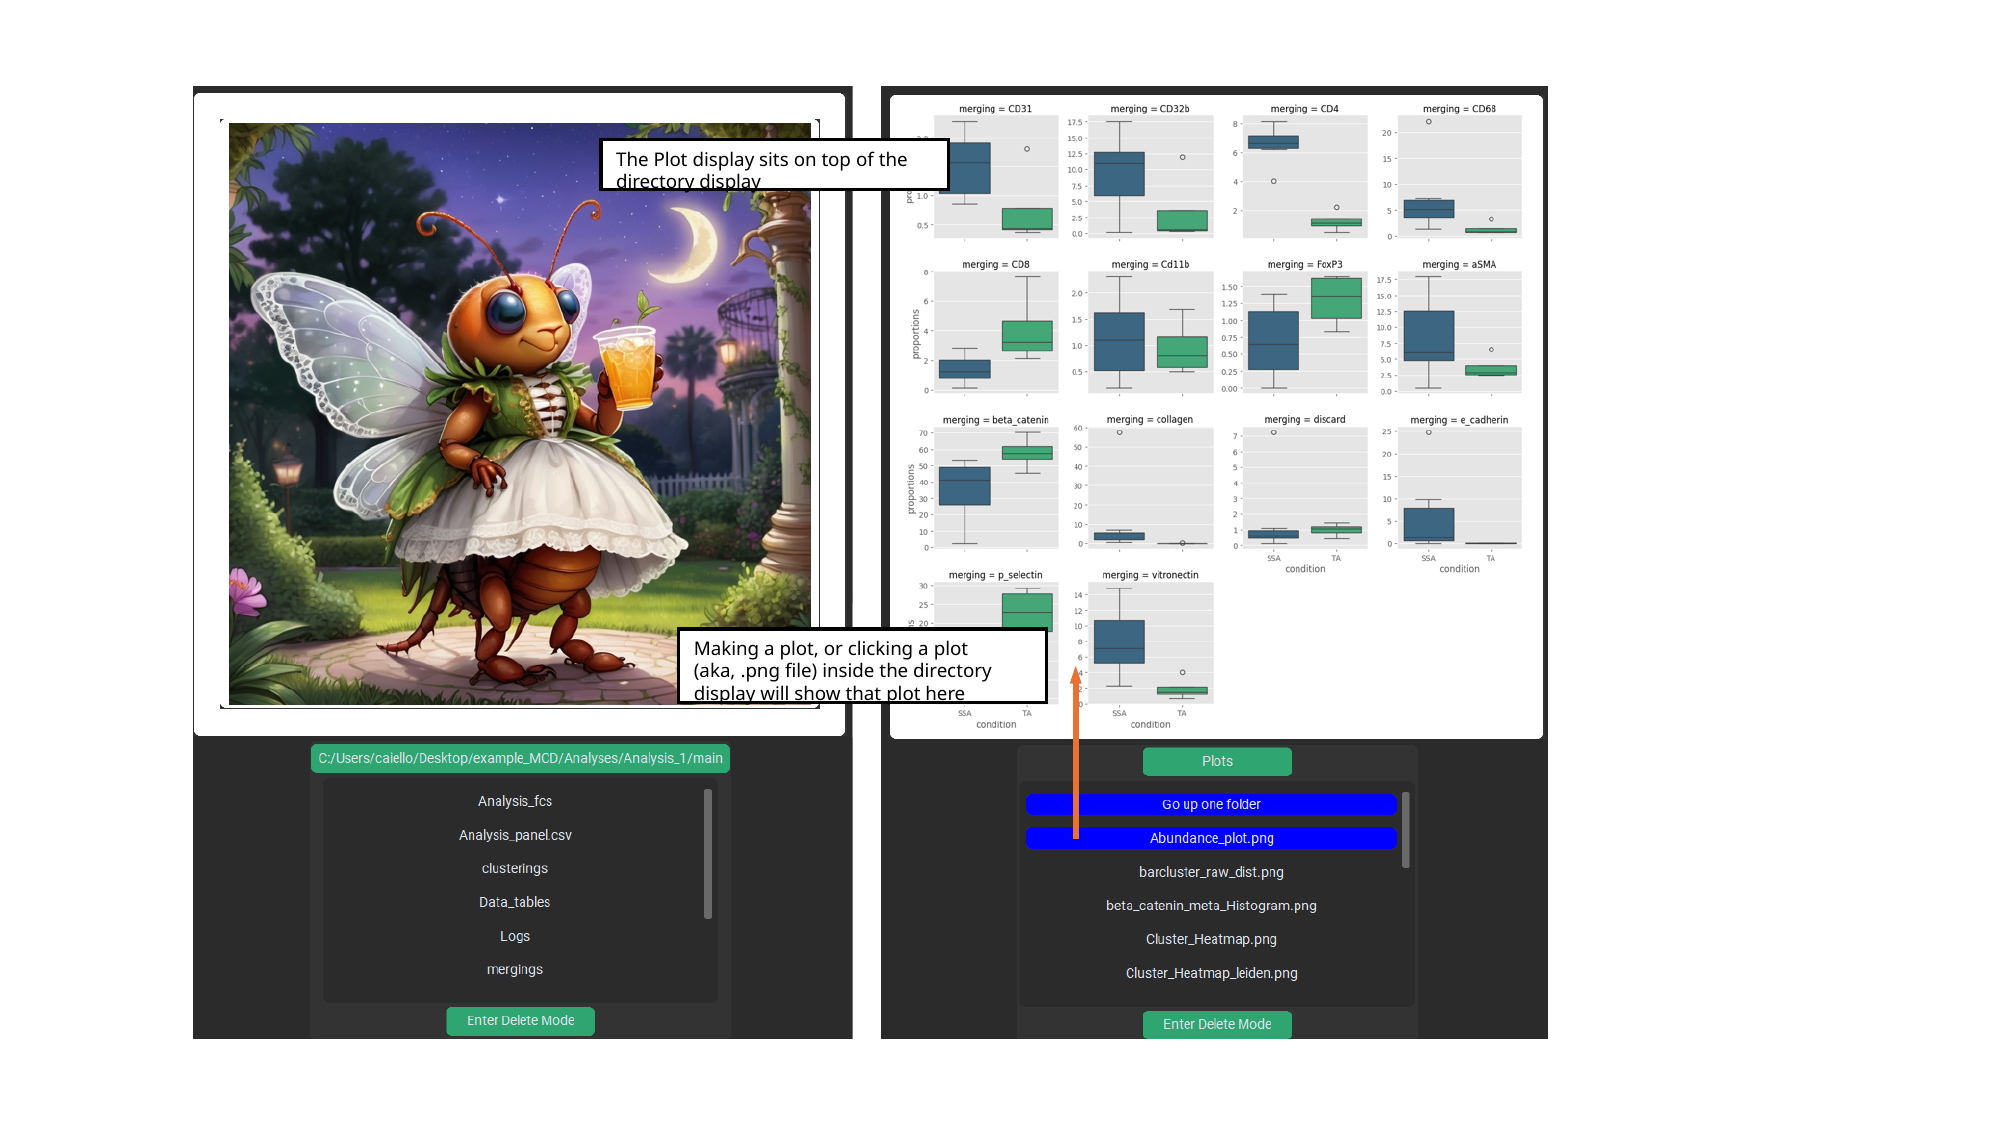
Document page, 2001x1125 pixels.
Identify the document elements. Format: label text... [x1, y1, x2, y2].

text_box Making a plot, or clicking a plot (aka, .png file) inside the directory display will show that plot here [679, 629, 1047, 703]
picture [193, 86, 853, 1039]
text_box The Plot display sits on top of the directory display [601, 140, 949, 190]
picture [881, 86, 1548, 1039]
